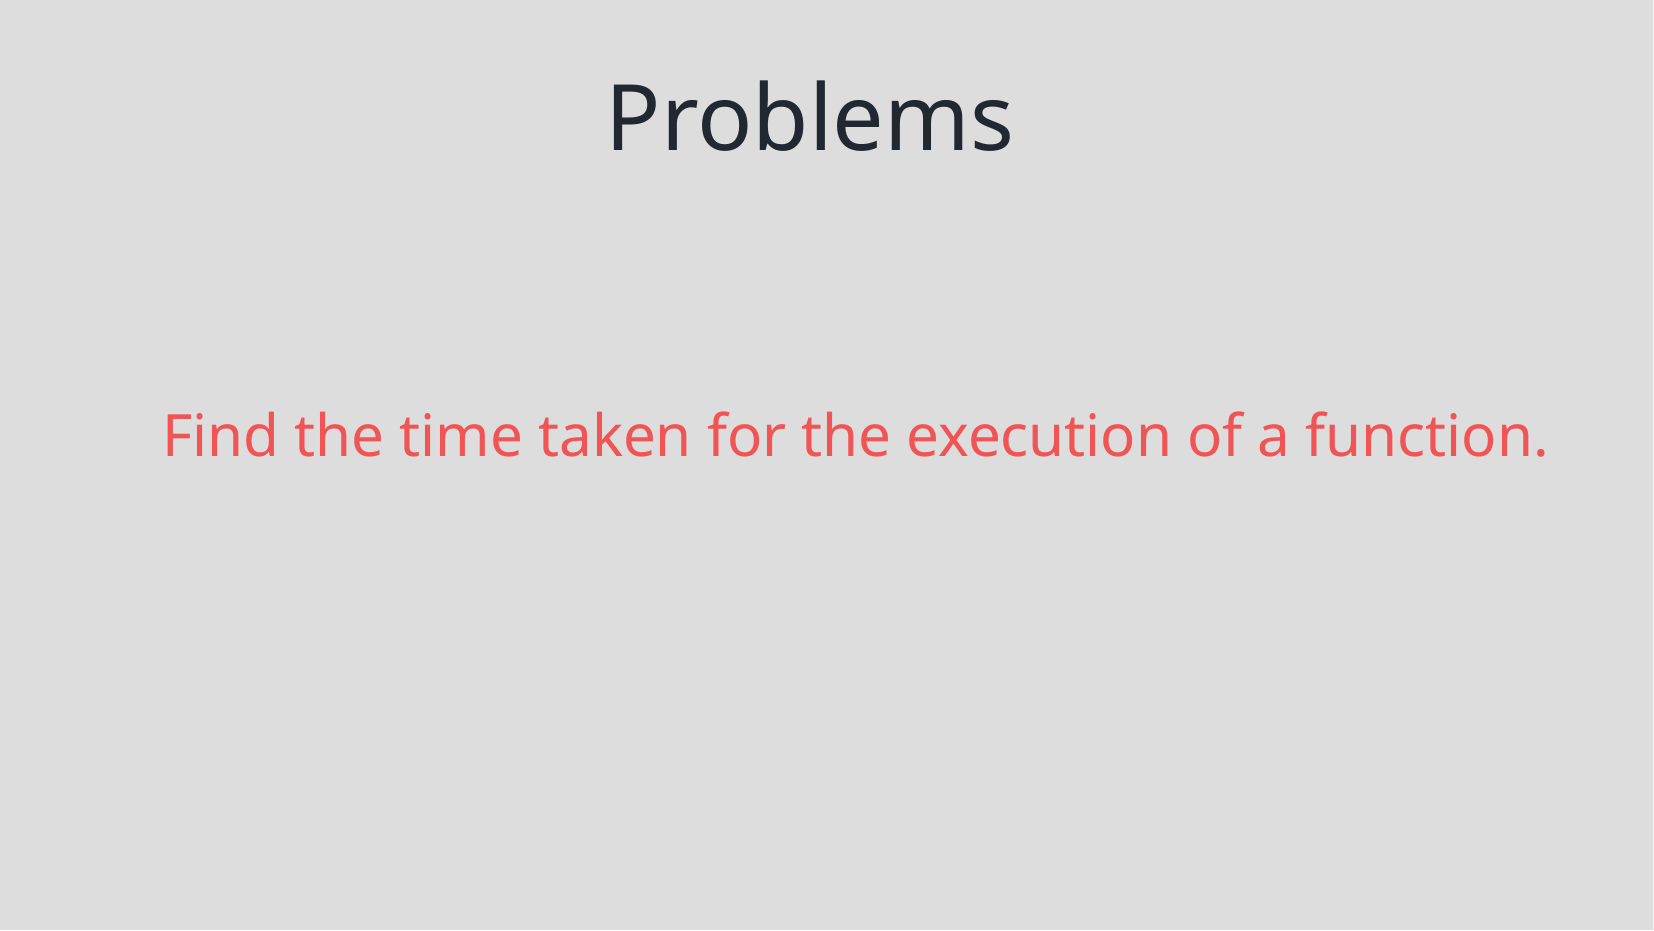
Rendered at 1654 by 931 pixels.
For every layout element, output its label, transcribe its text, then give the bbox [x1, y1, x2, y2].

title Problems [82, 37, 1538, 193]
text_box Find the time taken for the execution of a function. [112, 387, 1654, 931]
